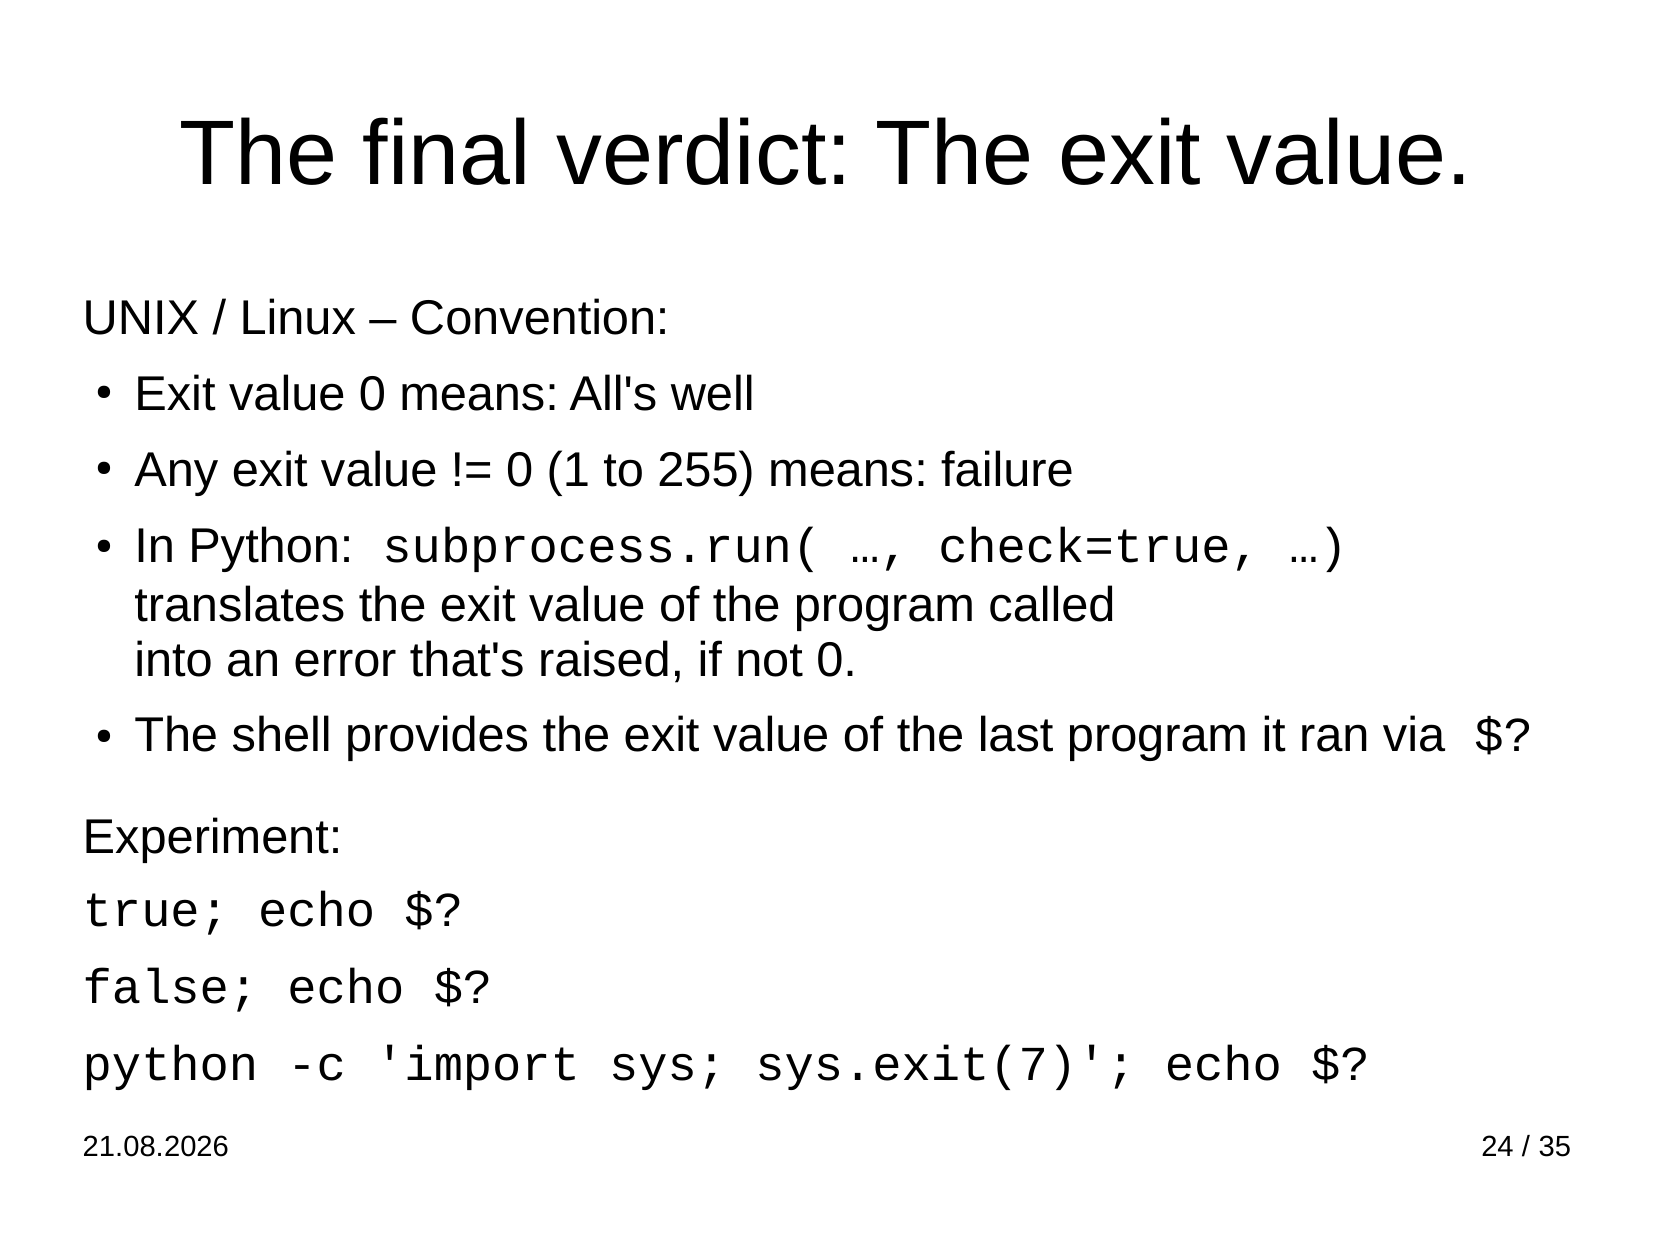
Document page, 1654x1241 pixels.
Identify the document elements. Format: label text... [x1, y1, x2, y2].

title The final verdict: The exit value. [82, 49, 1571, 257]
list UNIX / Linux – Convention: Exit value 0 means: All's well Any exit value != 0 (1 to 255) means: failure In Python: subprocess.run( …, check=true, …) translates the exit value of the program called into an error that's raised, if not 0. The shell provides the exit value of the last program it ran via $? Experiment: true; echo $? false; echo $? python -c 'import sys; sys.exit(7)'; echo $? [82, 290, 1571, 1111]
